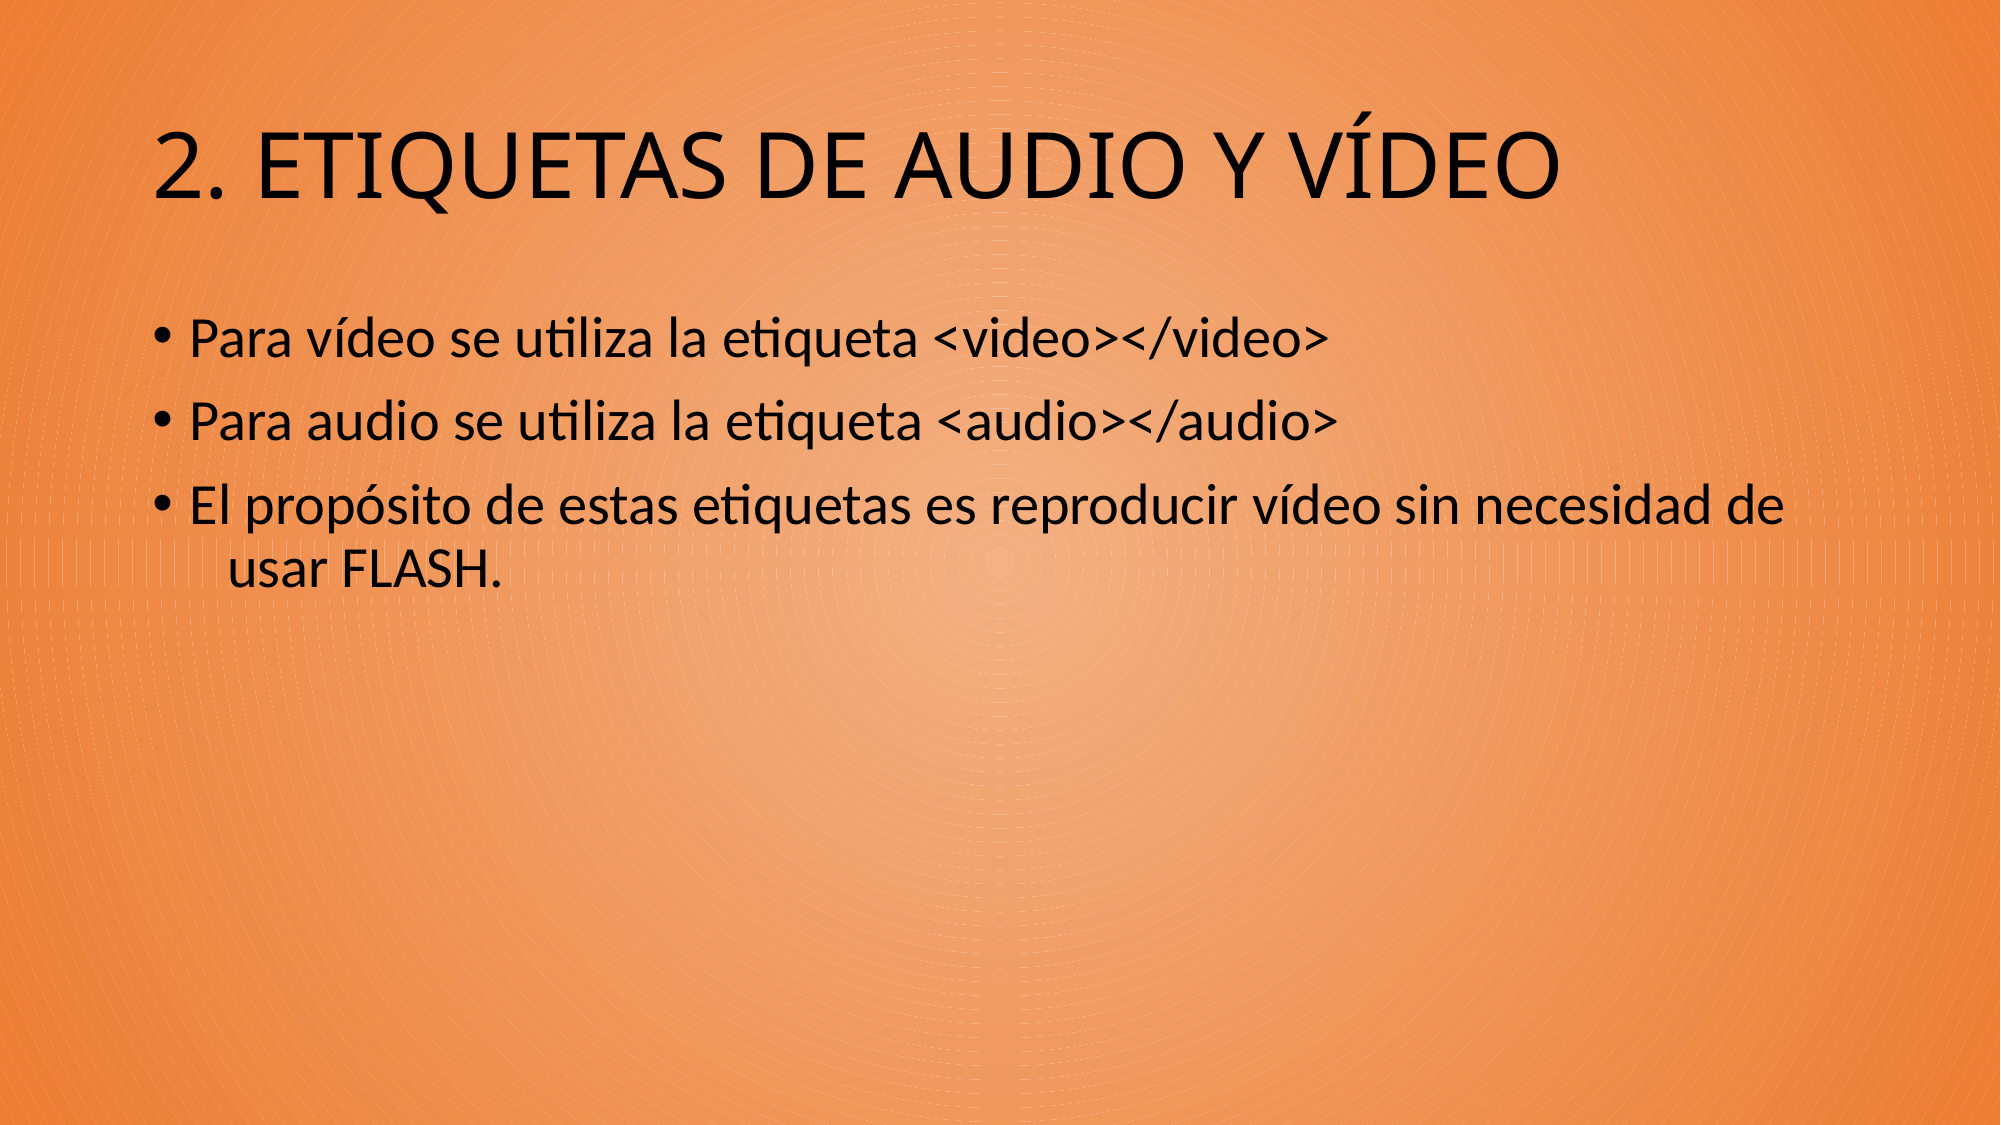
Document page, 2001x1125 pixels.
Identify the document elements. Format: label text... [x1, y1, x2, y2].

list Para vídeo se utiliza la etiqueta <video></video> Para audio se utiliza la etiqueta <audio></audio> El propósito de estas etiquetas es reproducir vídeo sin necesidad de usar FLASH. [137, 299, 1863, 1014]
title 2. ETIQUETAS DE AUDIO Y VÍDEO [137, 59, 1863, 278]
